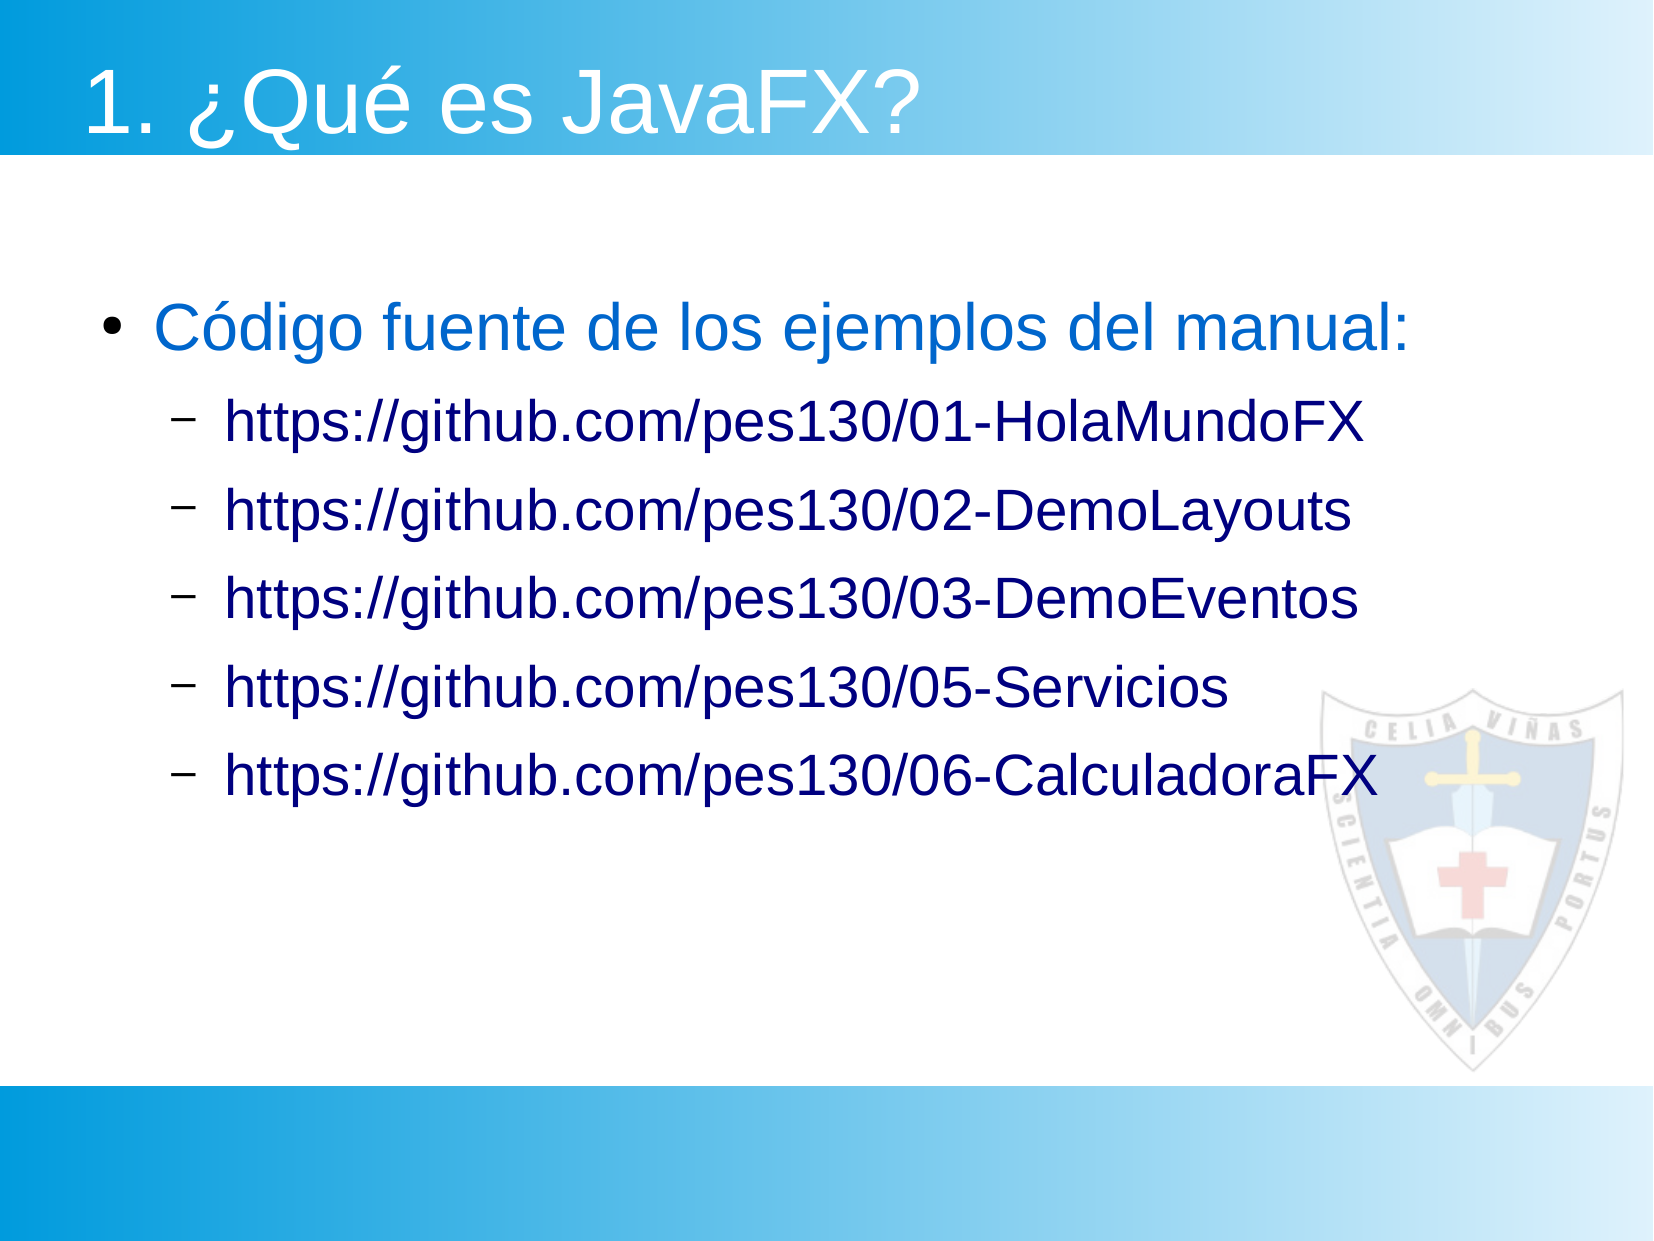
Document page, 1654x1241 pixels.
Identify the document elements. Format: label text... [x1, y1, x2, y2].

list Código fuente de los ejemplos del manual: https://github.com/pes130/01-HolaMundoFX https://github.com/pes130/02-DemoLayouts https://github.com/pes130/03-DemoEventos https://github.com/pes130/05-Servicios https://github.com/pes130/06-CalculadoraFX [82, 290, 1571, 1010]
picture [1317, 673, 1630, 1086]
title 1. ¿Qué es JavaFX? [82, 49, 1571, 155]
